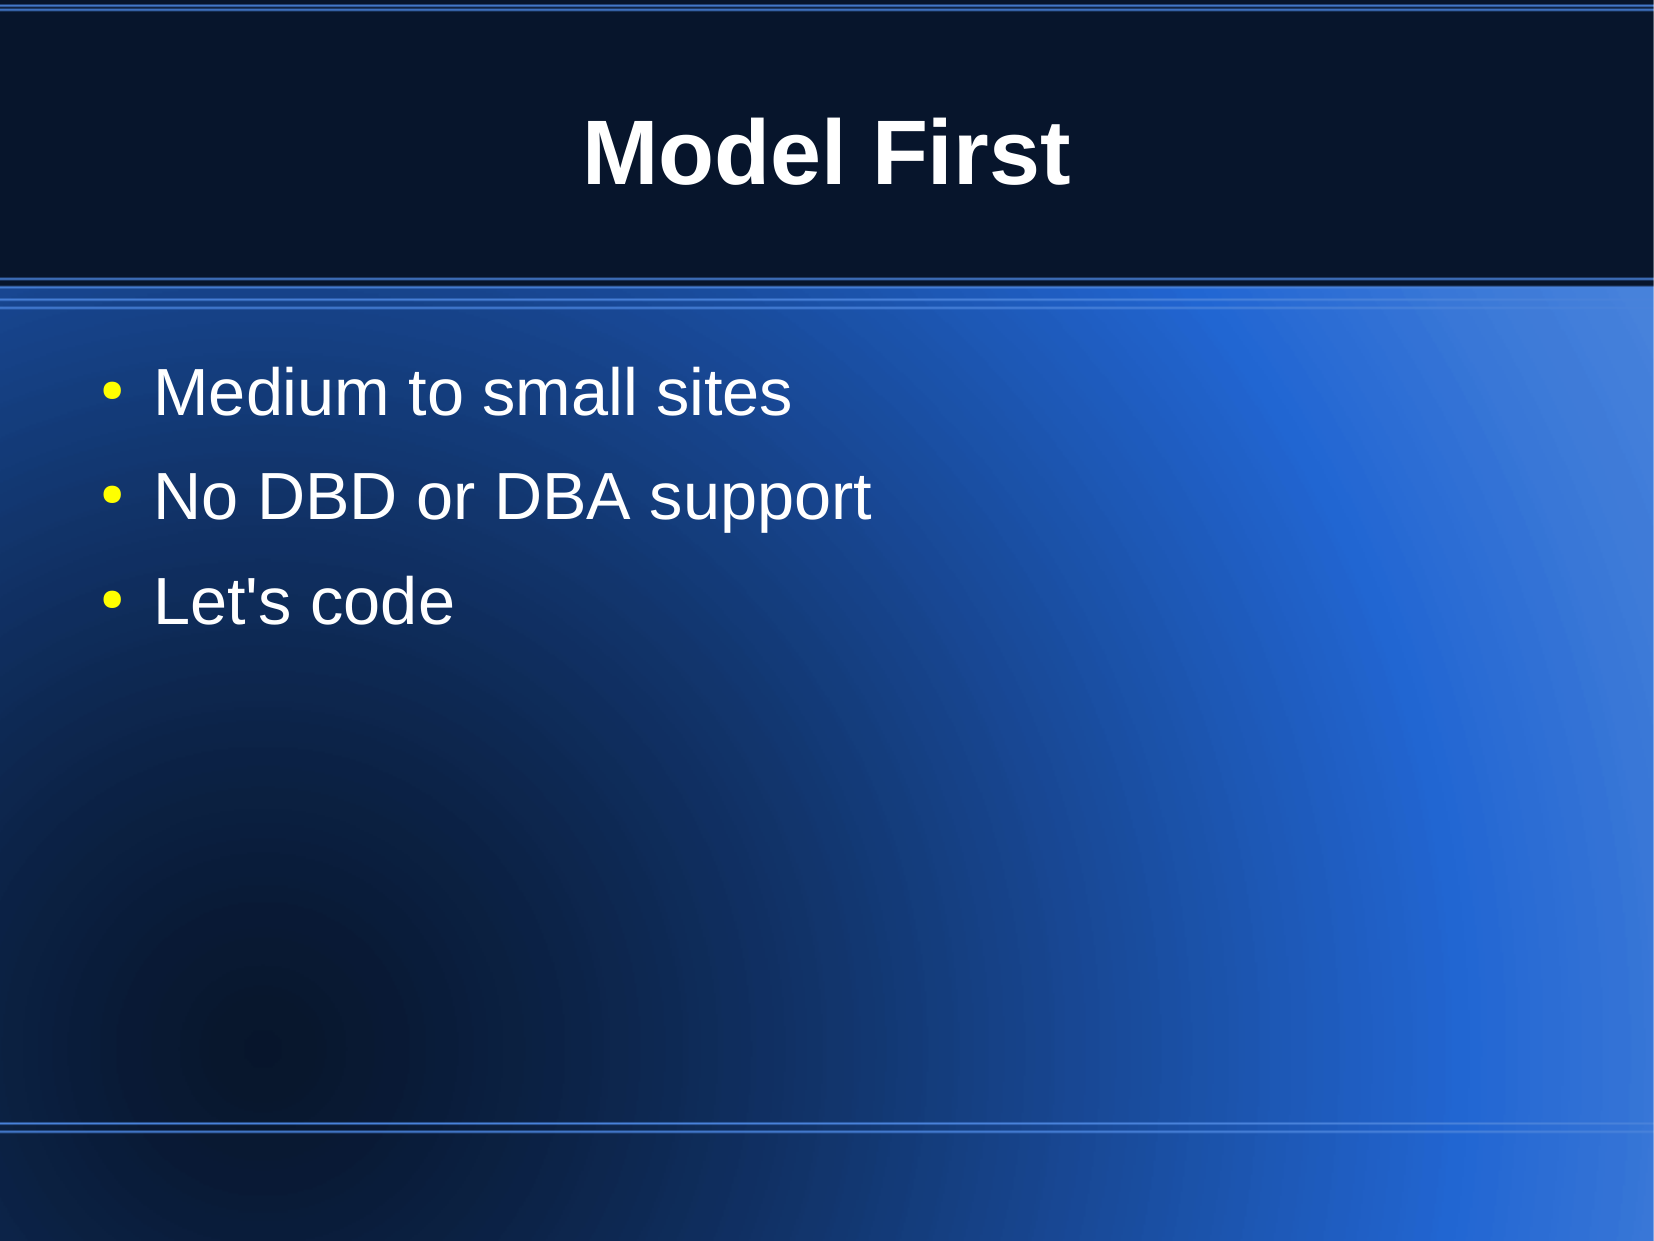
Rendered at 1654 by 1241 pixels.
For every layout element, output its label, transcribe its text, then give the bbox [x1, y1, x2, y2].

picture [0, 0, 1654, 1241]
list Medium to small sites No DBD or DBA support Let's code [82, 355, 1571, 1058]
title Model First [82, 49, 1571, 257]
